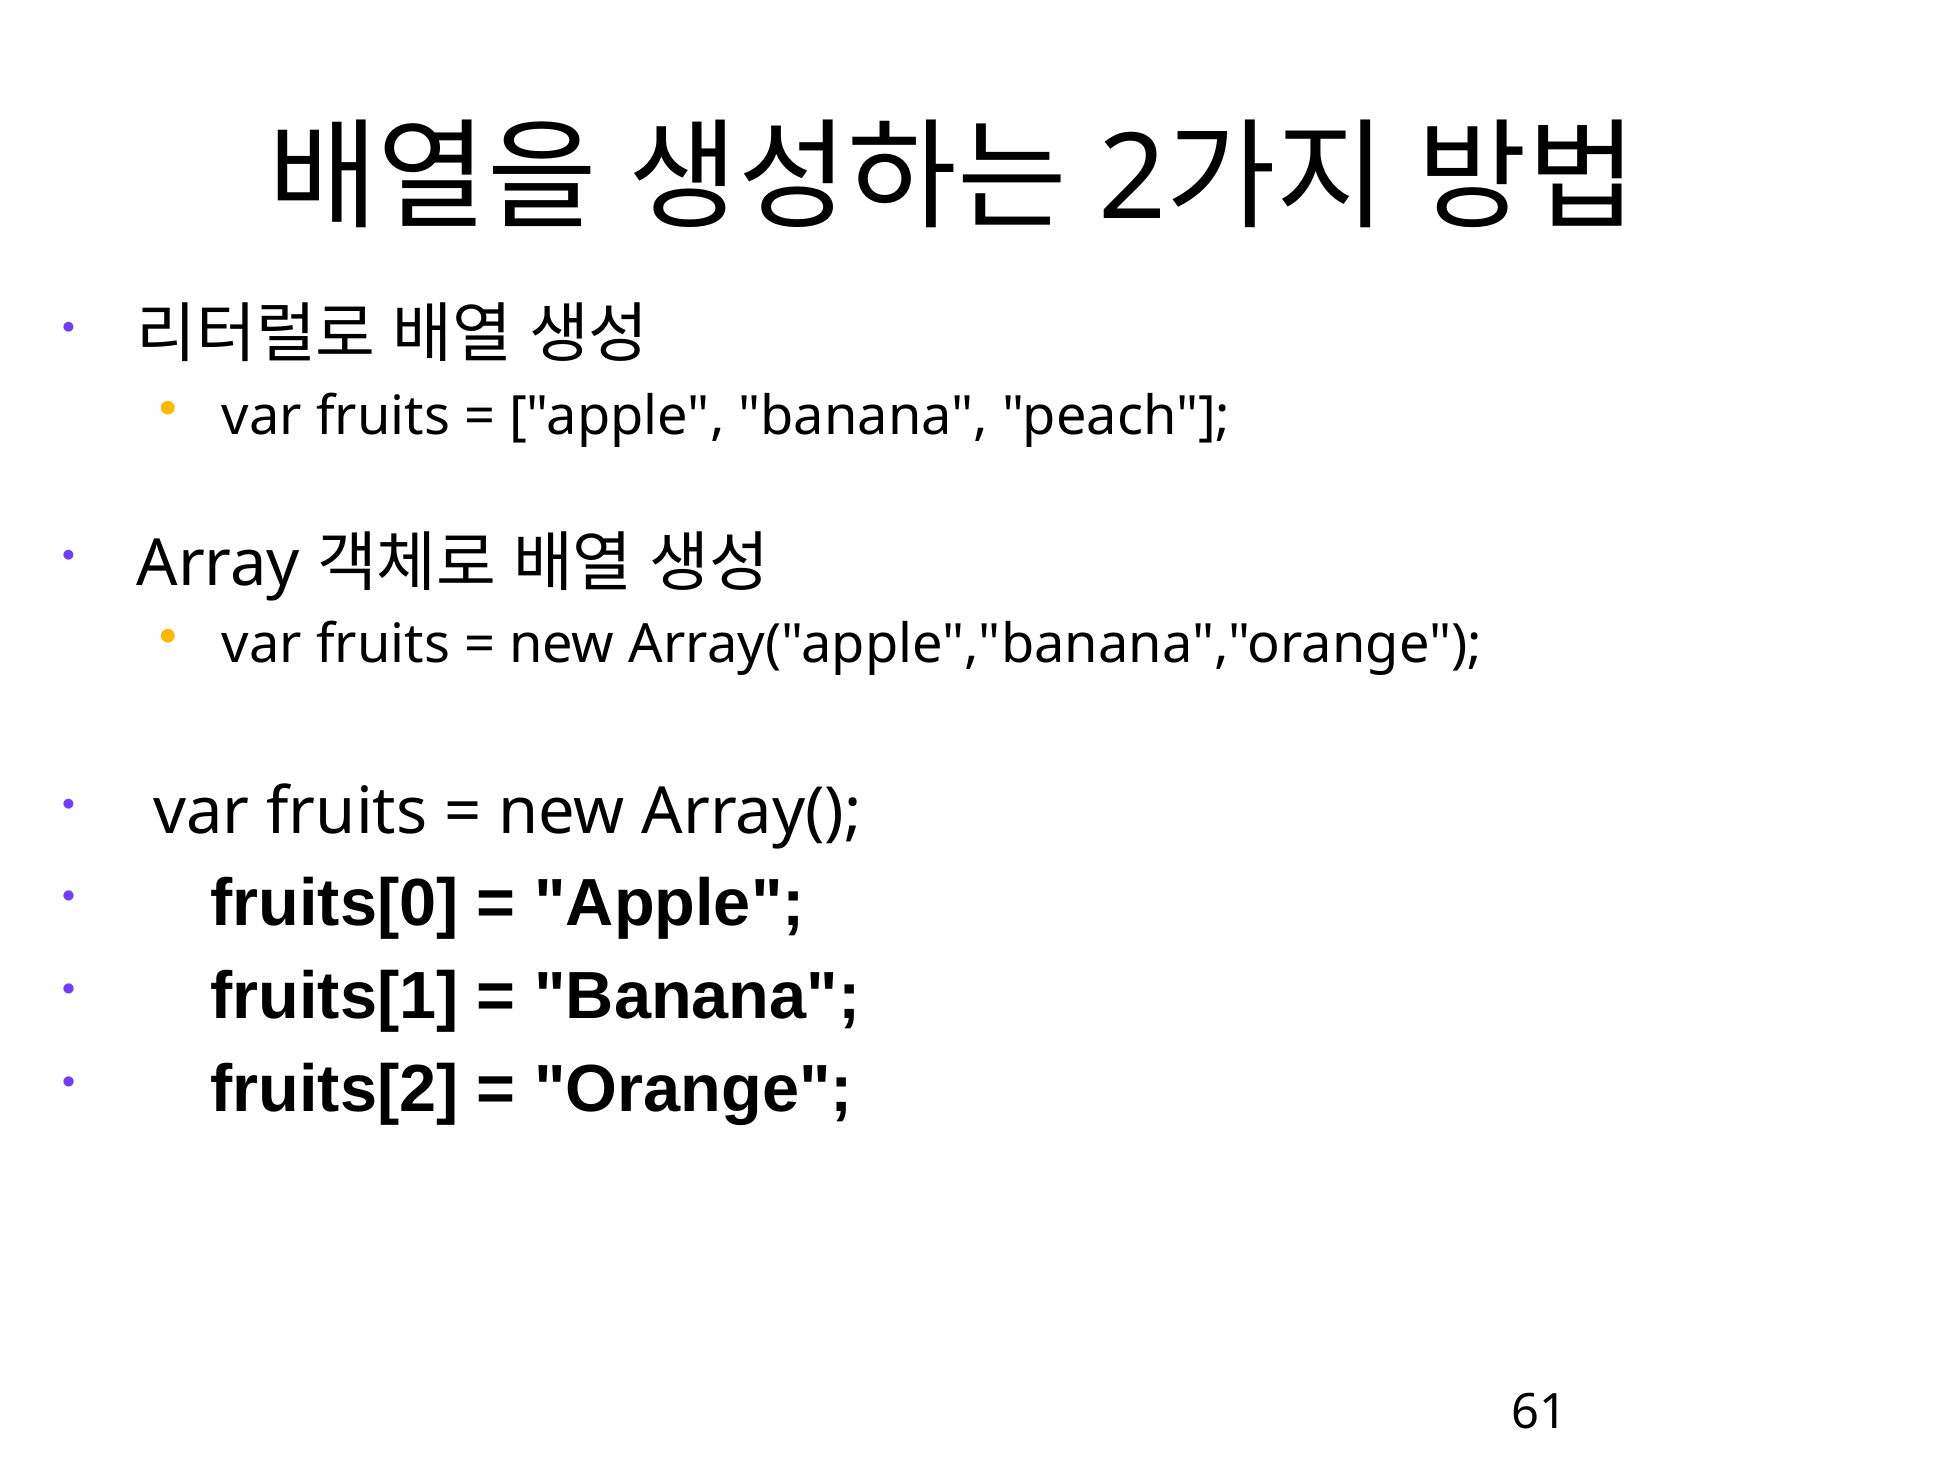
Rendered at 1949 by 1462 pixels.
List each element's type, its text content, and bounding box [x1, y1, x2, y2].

list 리터럴로 배열 생성 var fruits = ["apple", "banana", "peach"]; Array 객체로 배열 생성 var fruits = new Array("apple","banana","orange"); var fruits = new Array(); fruits[0] = "Apple"; fruits[1] = "Banana"; fruits[2] = "Orange"; [48, 284, 1897, 1343]
title 배열을 생성하는 2가지 방법 [156, 92, 1749, 255]
slide_number <숫자> [1496, 1372, 1899, 1462]
